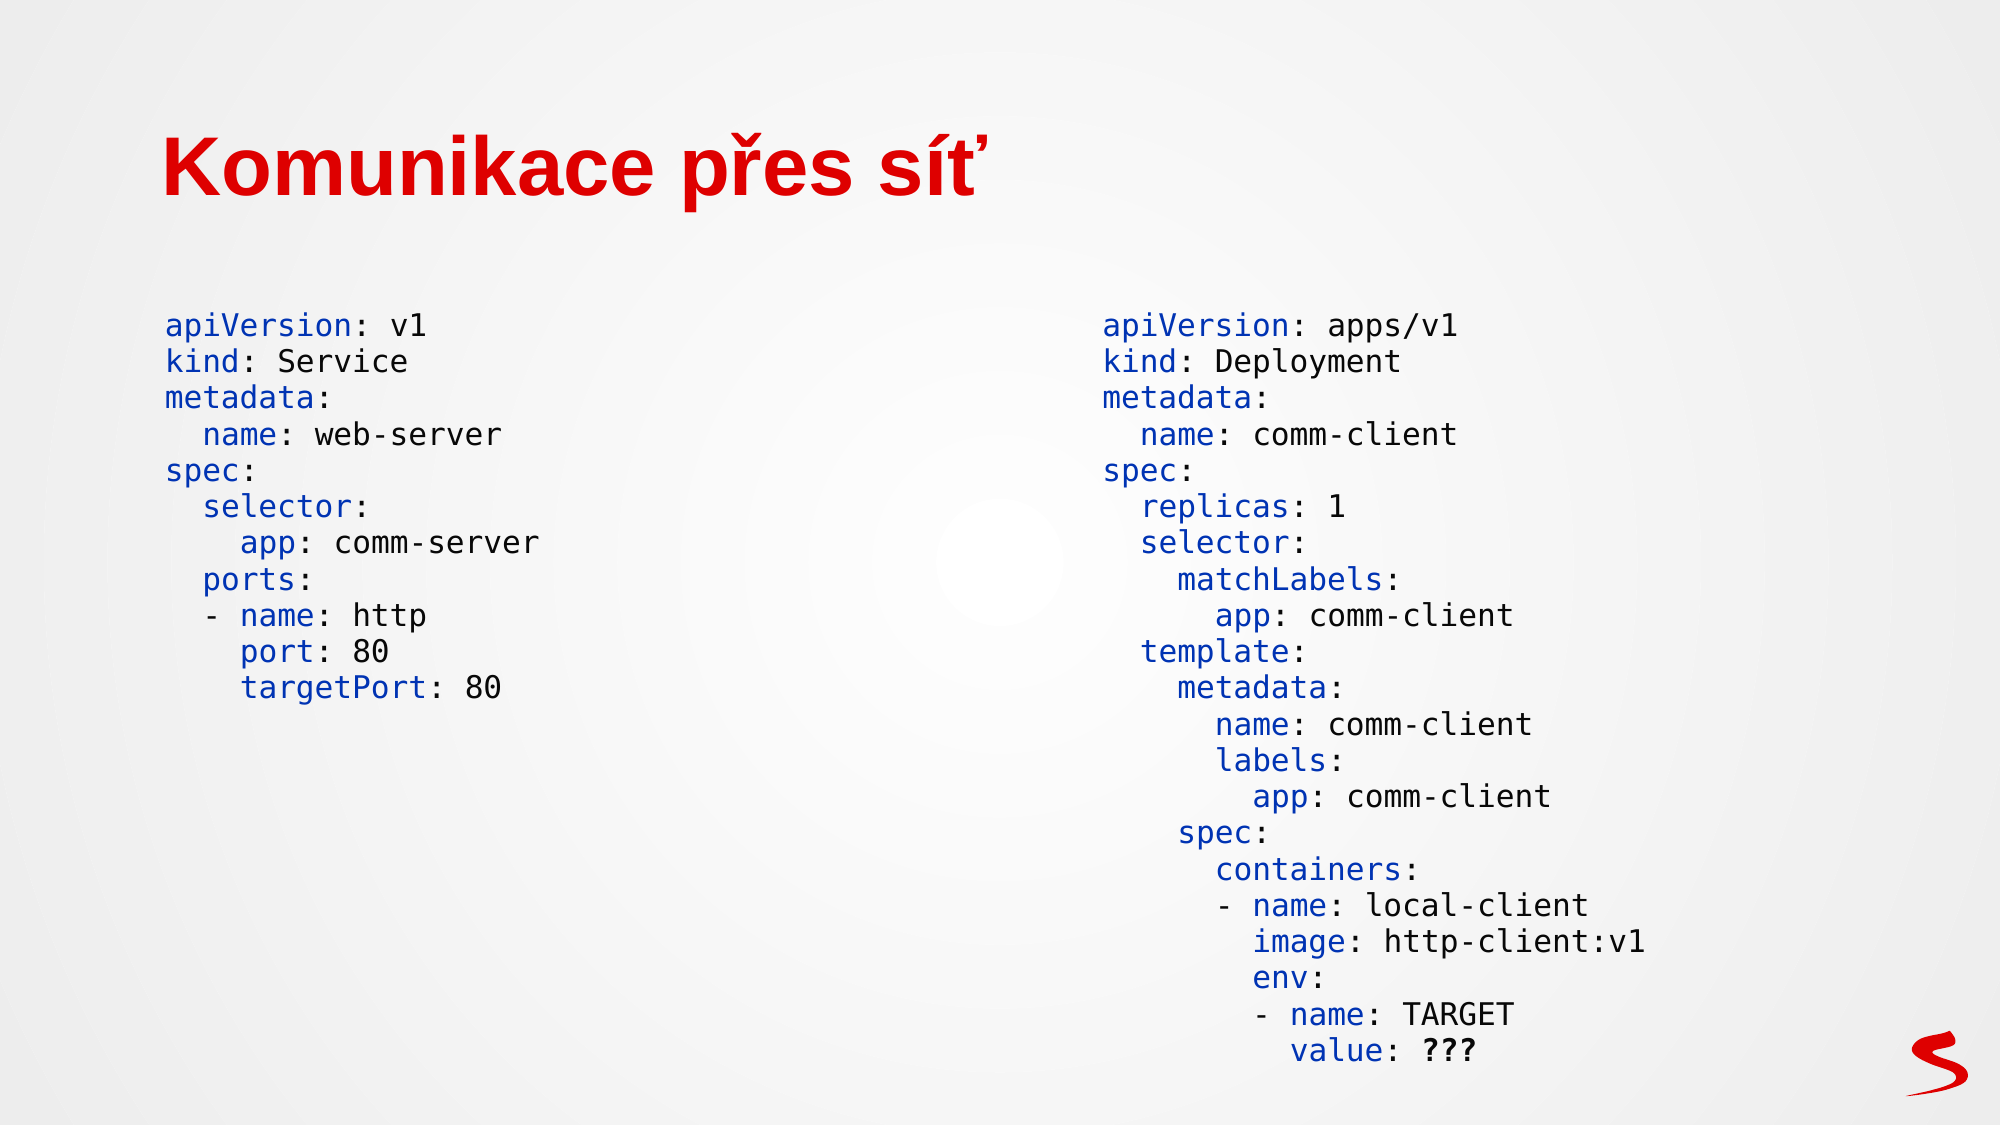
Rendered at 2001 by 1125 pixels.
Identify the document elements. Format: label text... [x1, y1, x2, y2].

text_box apiVersion: apps/v1 kind: Deployment metadata: name: comm-client spec: replicas: 1 selector: matchLabels: app: comm-client template: metadata: name: comm-client labels: app: comm-client spec: containers: - name: local-client image: http-client:v1 env: - name: TARGET value: ??? [1087, 299, 1951, 1077]
text_box Komunikace přes síť [146, 112, 1816, 229]
text_box apiVersion: v1 kind: Service metadata: name: web-server spec: selector: app: comm-server ports: - name: http port: 80 targetPort: 80 [149, 299, 1087, 1041]
